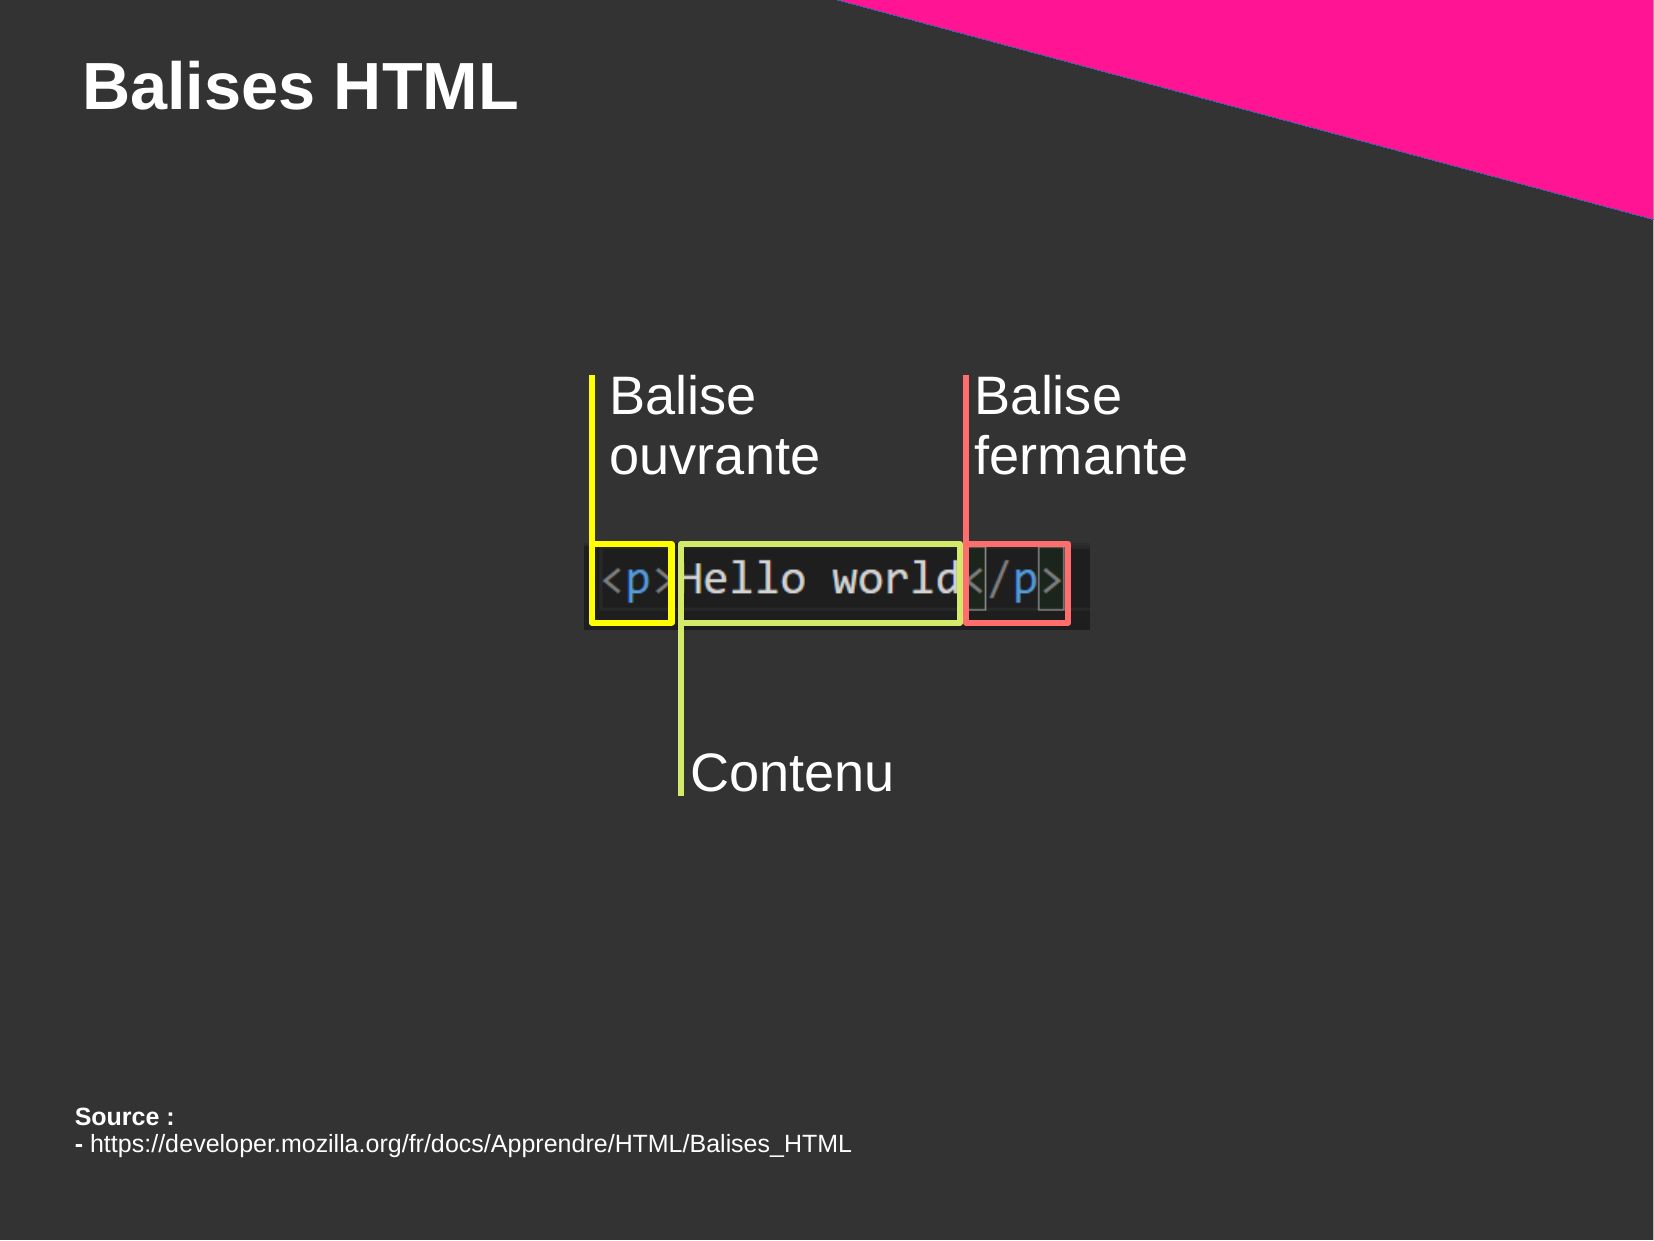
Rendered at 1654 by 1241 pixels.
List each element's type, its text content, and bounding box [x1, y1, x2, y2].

picture [684, 547, 957, 620]
picture [684, 548, 1090, 630]
title Balise fermante [974, 365, 1229, 548]
picture [584, 543, 678, 630]
title Balises HTML [82, 49, 1398, 152]
picture [595, 547, 668, 620]
title Contenu [689, 742, 930, 833]
title Balise ouvrante [609, 365, 839, 548]
picture [969, 547, 1065, 620]
text_box [837, 0, 1654, 220]
text_box Source : - https://developer.mozilla.org/fr/docs/Apprendre/HTML/Balises_HTML [59, 1094, 1546, 1208]
